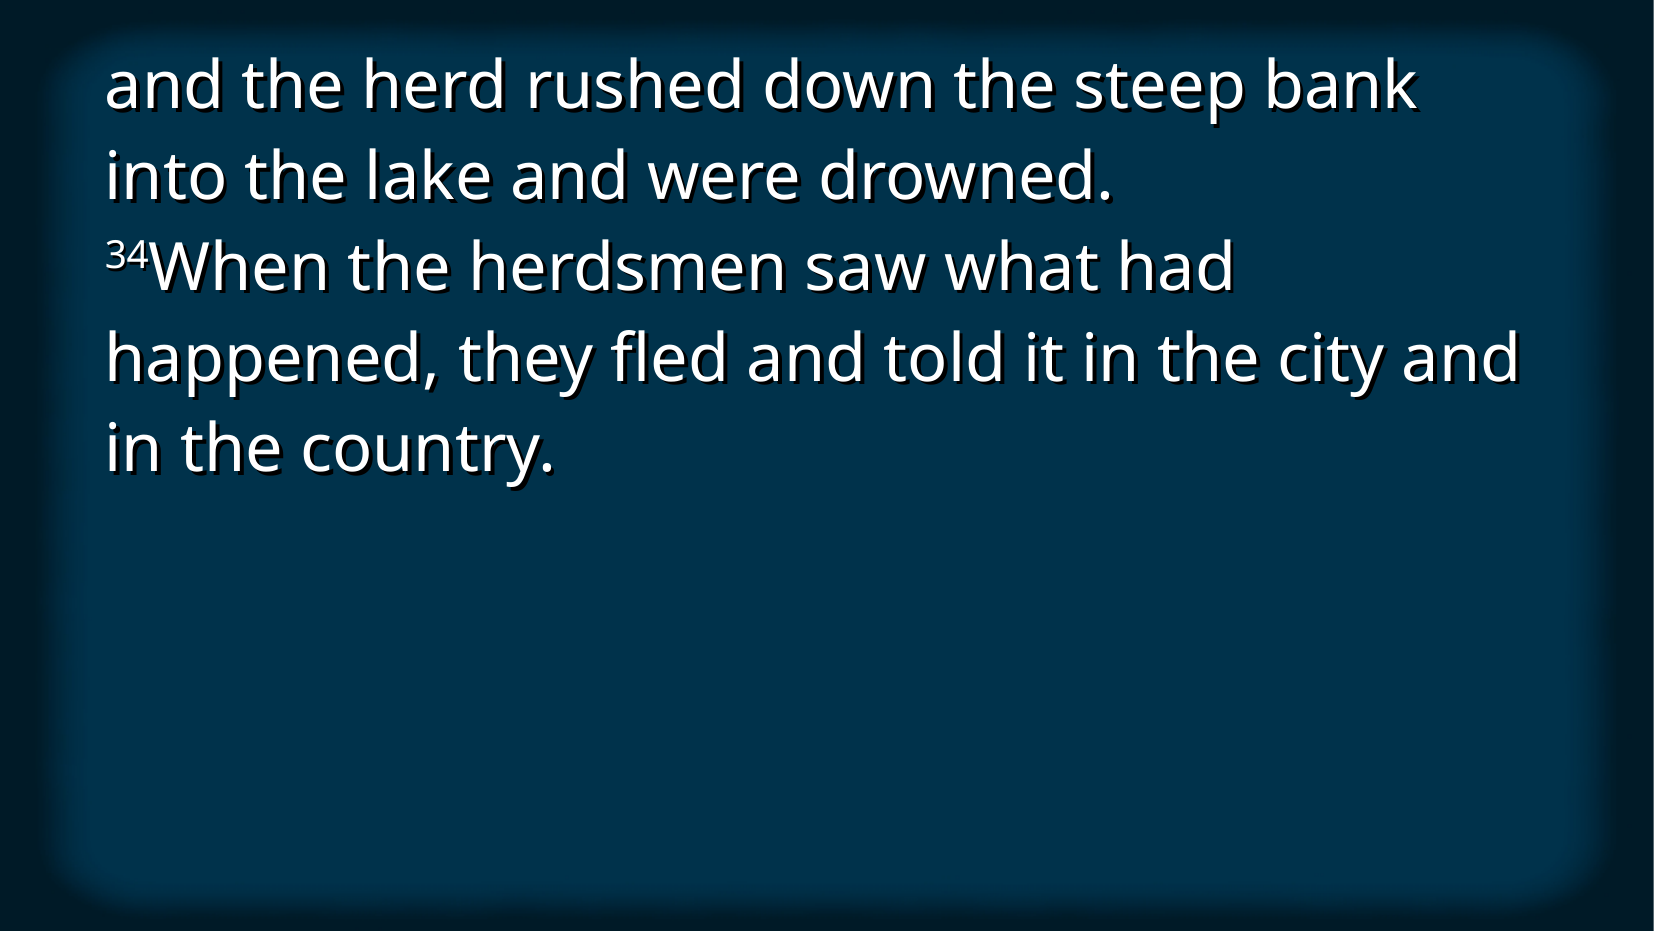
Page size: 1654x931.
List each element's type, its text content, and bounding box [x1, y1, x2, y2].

text_box and the herd rushed down the steep bank into the lake and were drowned. 34When the herdsmen saw what had happened, they fled and told it in the city and in the country. [90, 30, 1561, 489]
picture [0, 0, 1654, 931]
